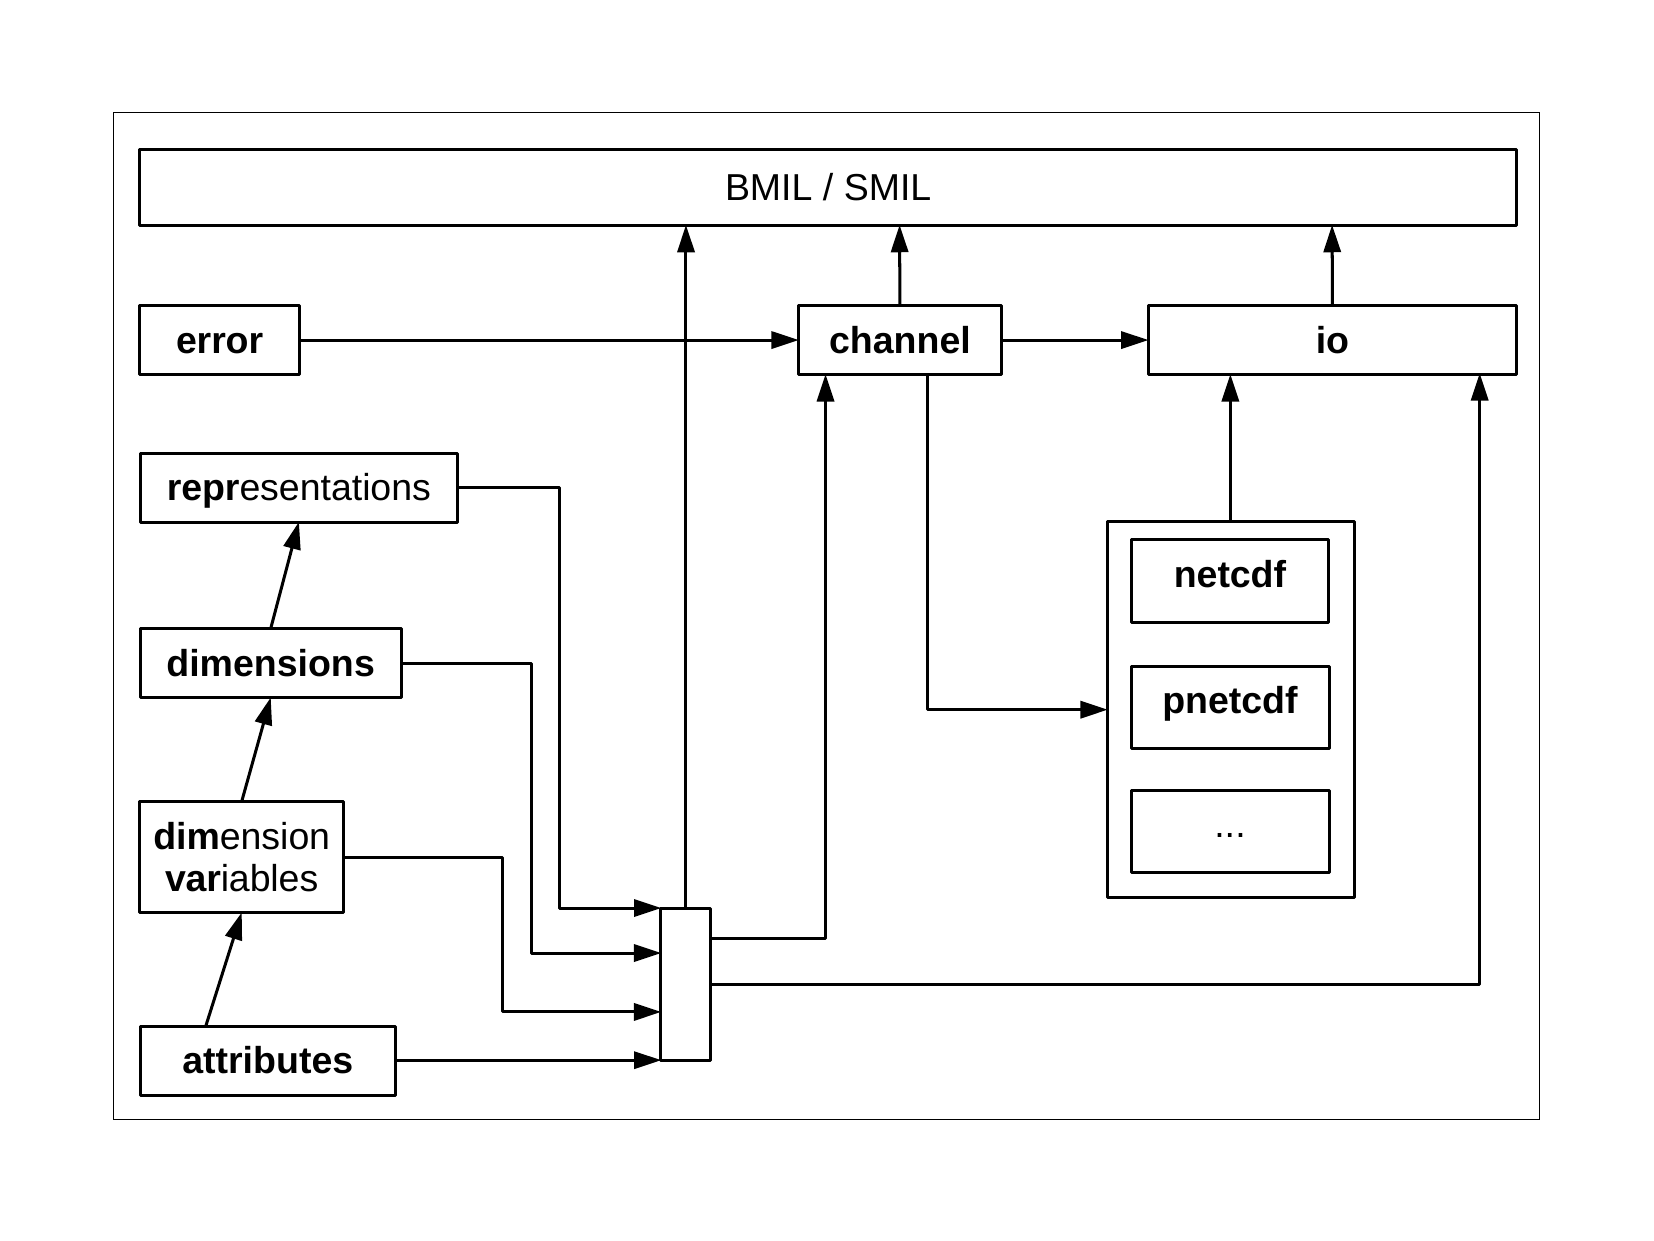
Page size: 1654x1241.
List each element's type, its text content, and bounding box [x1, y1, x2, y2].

text_box BMIL / SMIL [139, 149, 1517, 226]
text_box dimension variables [140, 801, 344, 913]
text_box channel [798, 305, 1002, 375]
text_box pnetcdf [1131, 666, 1330, 749]
text_box ... [1131, 790, 1330, 873]
text_box netcdf [1131, 539, 1329, 623]
text_box dimensions [140, 628, 402, 698]
text_box io [1148, 305, 1517, 375]
text_box [660, 908, 711, 1061]
text_box attributes [140, 1026, 396, 1096]
text_box representations [140, 453, 458, 523]
text_box error [139, 305, 300, 375]
